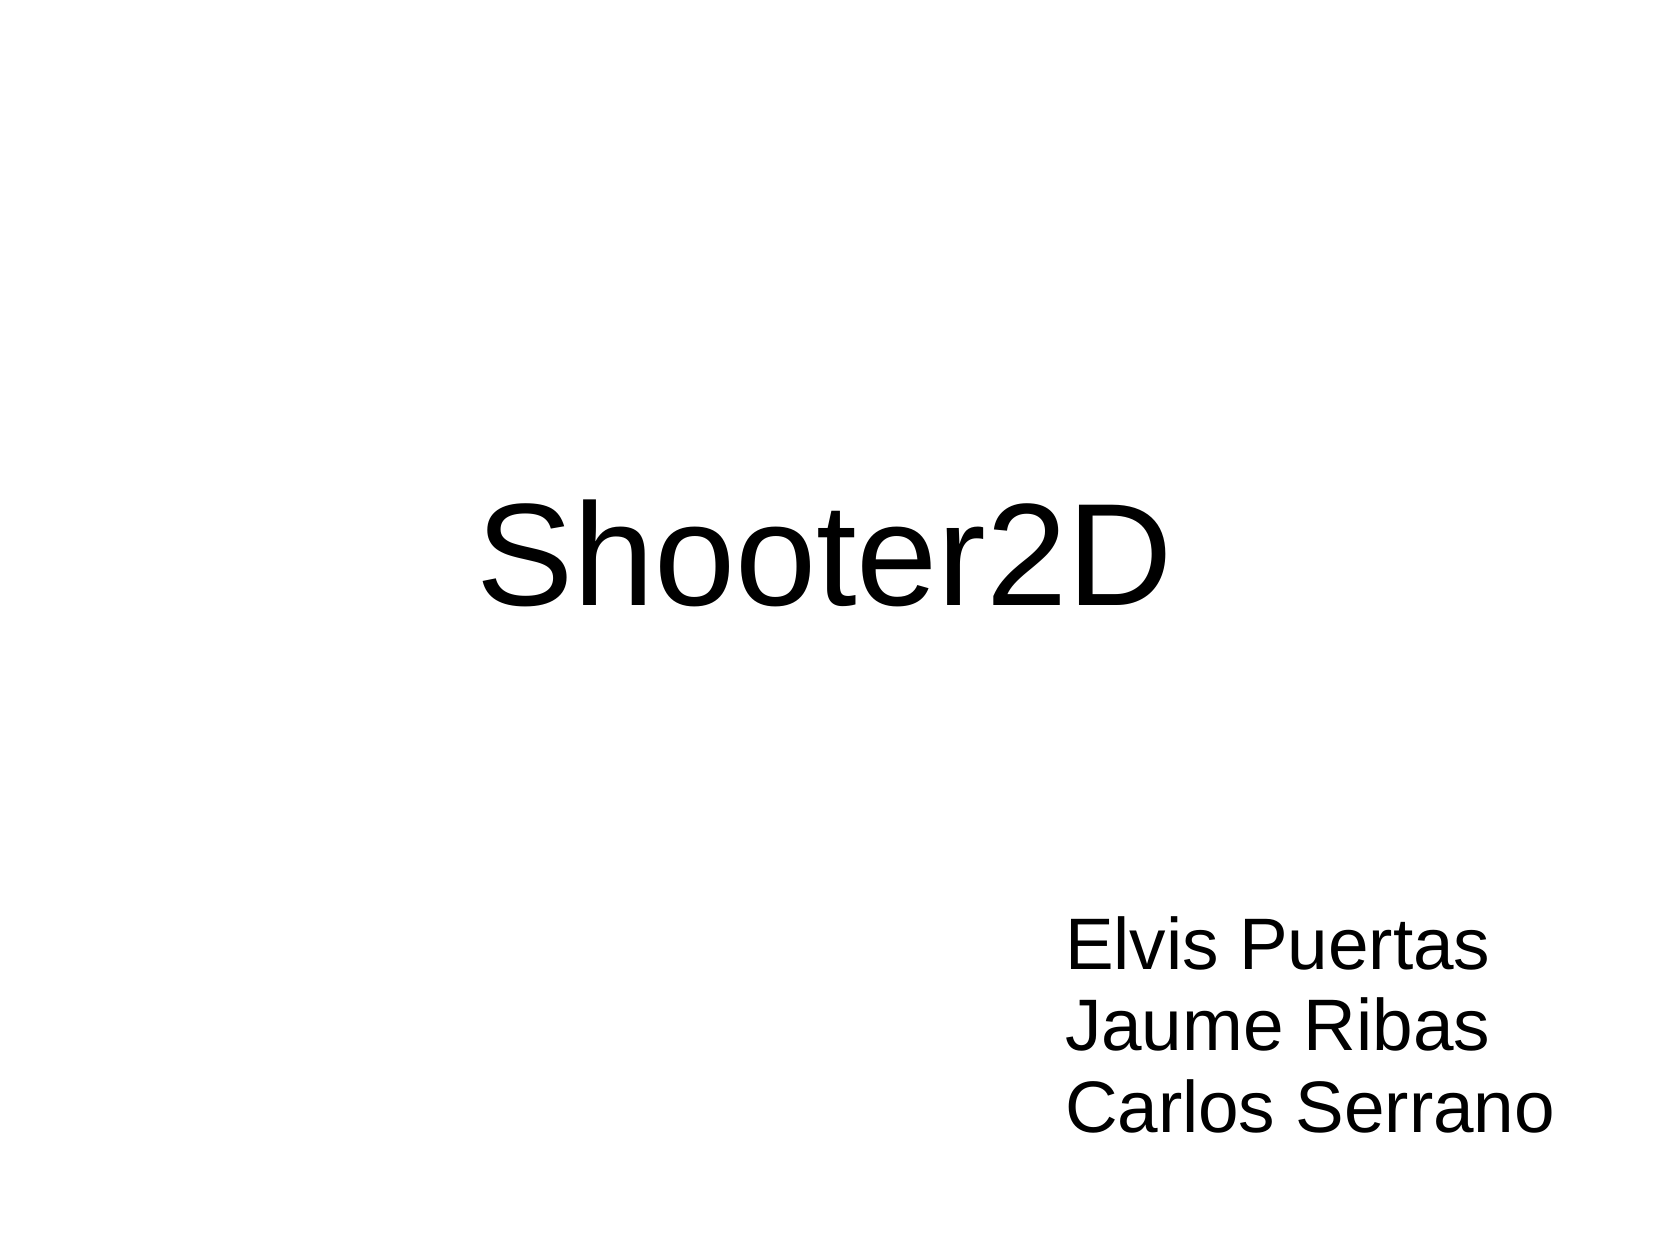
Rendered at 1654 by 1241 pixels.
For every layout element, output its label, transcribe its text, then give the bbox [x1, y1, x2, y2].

subtitle Shooter2D [80, 75, 1569, 1035]
text_box Elvis Puertas Jaume Ribas Carlos Serrano [1065, 895, 1601, 1156]
